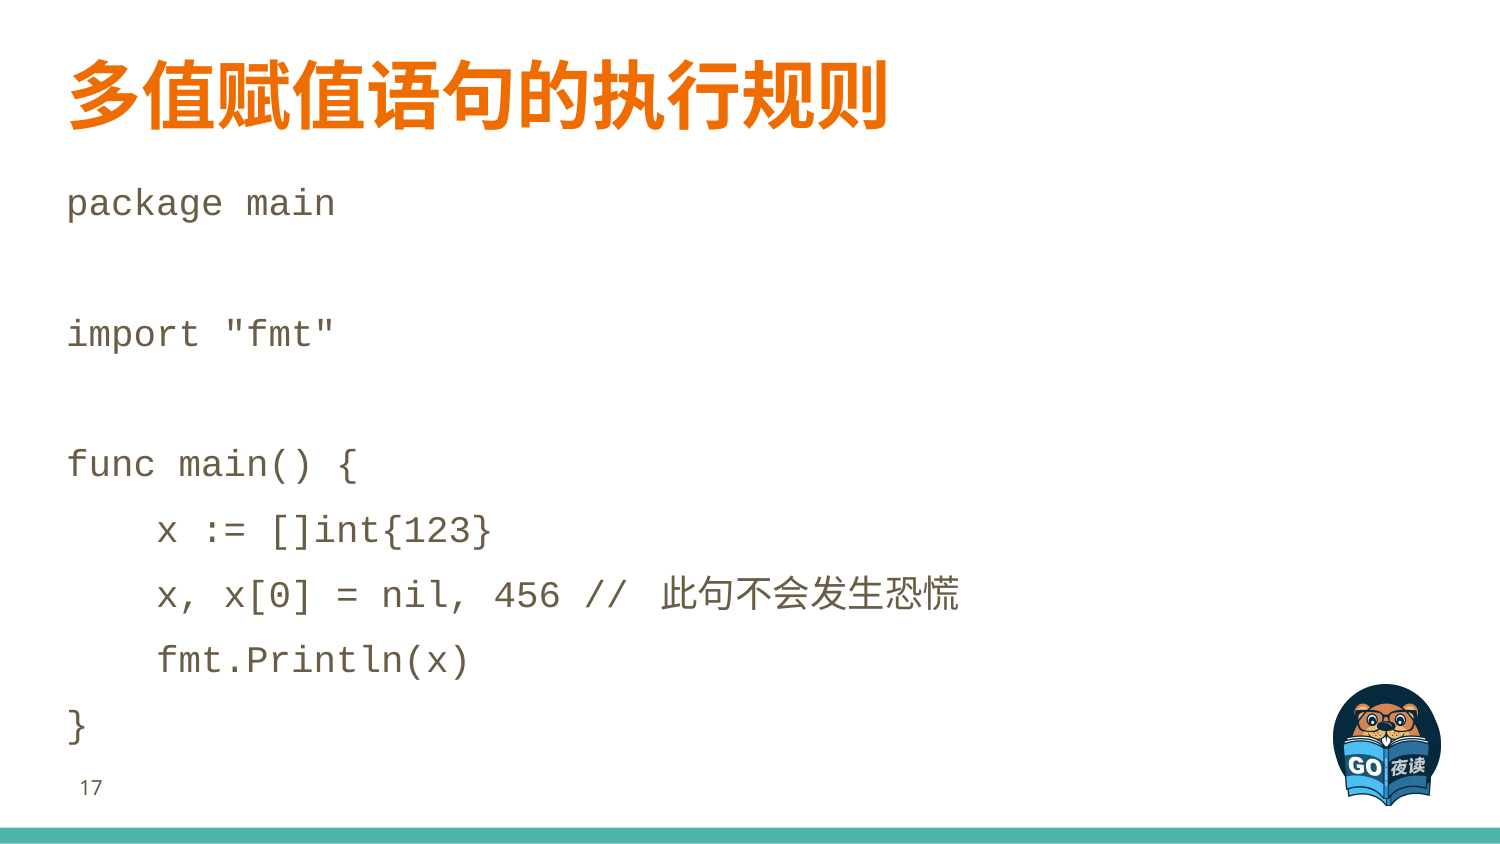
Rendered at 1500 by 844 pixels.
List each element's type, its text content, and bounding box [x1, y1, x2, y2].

slide_number <number> [27, 756, 118, 821]
title 多值赋值语句的执行规则 [51, 33, 1449, 150]
picture [1333, 684, 1441, 806]
list package main import "fmt" func main() { x := []int{123} x, x[0] = nil, 456 // 此句不会发生恐慌 fmt.Println(x) } [51, 175, 1339, 757]
